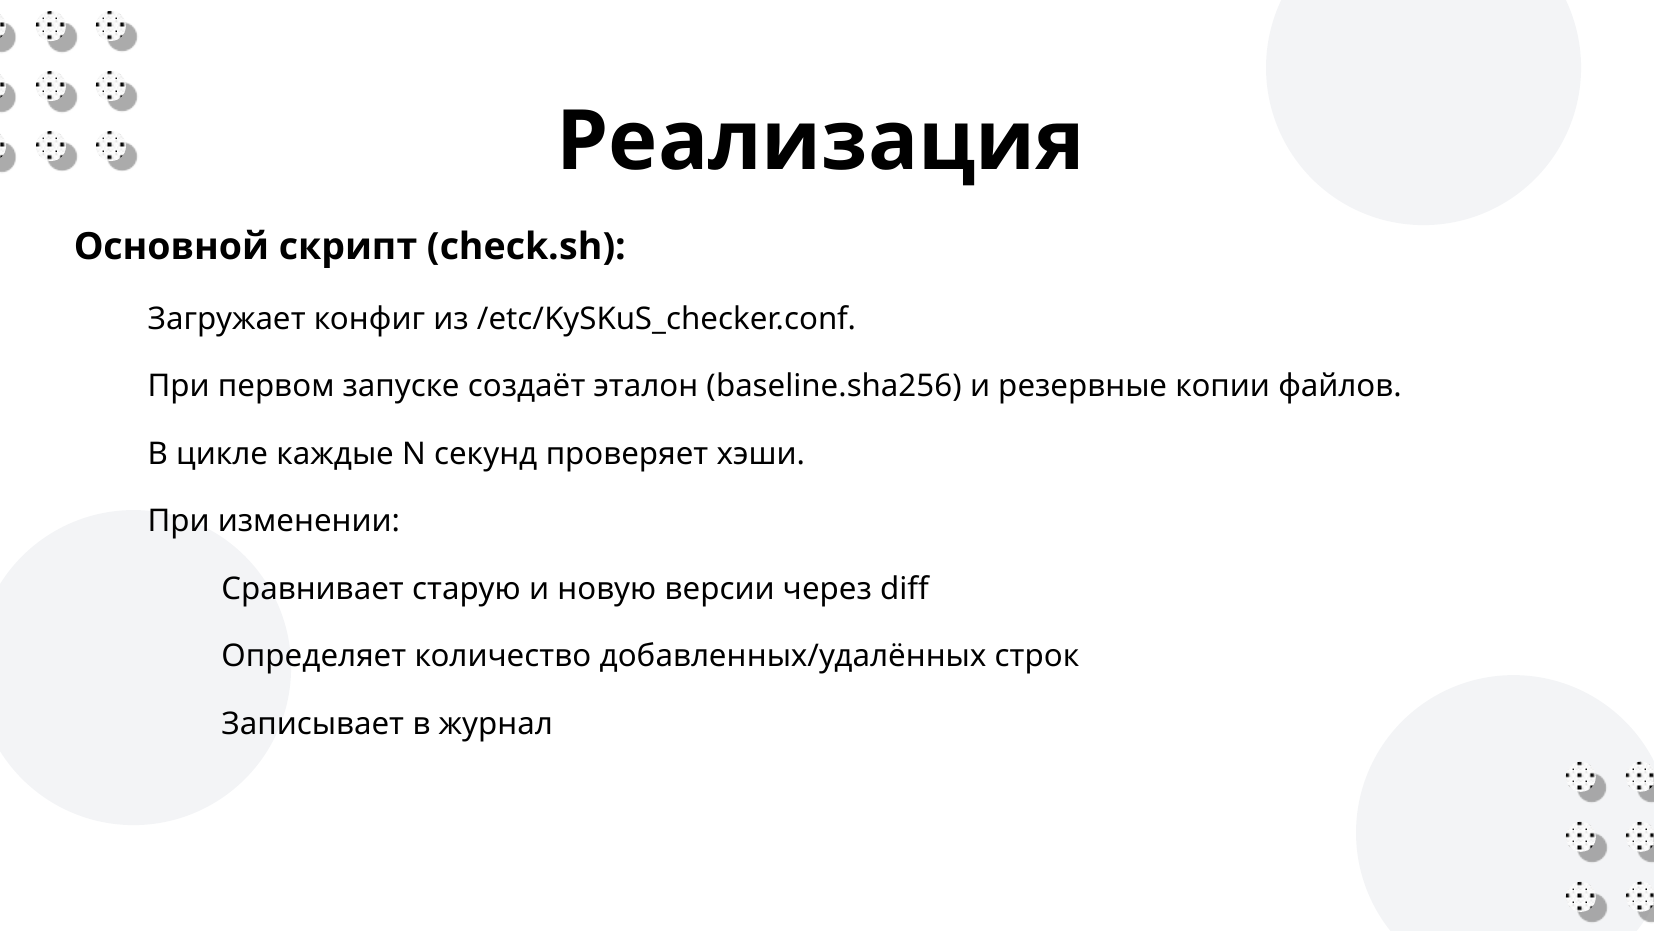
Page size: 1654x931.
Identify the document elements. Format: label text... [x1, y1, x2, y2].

picture [1625, 821, 1654, 852]
picture [1565, 821, 1596, 852]
text_box Основной скрипт (check.sh): Загружает конфиг из /etc/KySKuS_checker.conf. При первом запуске создаёт эталон (baseline.sha256) и резервные копии файлов. В цикле каждые N секунд проверяет хэши. При изменении: Сравнивает старую и новую версии через diff Определяет количество добавленных/удалённых строк Записывает в журнал [59, 212, 1536, 857]
picture [1625, 881, 1654, 912]
picture [0, 74, 6, 99]
picture [0, 133, 7, 159]
picture [0, 14, 6, 39]
picture [35, 11, 66, 42]
picture [35, 70, 66, 102]
picture [1565, 881, 1596, 912]
picture [35, 130, 67, 162]
picture [1625, 761, 1654, 792]
picture [99, 70, 123, 76]
title Реализация [76, 76, 1565, 233]
picture [95, 10, 126, 41]
picture [1565, 761, 1596, 792]
